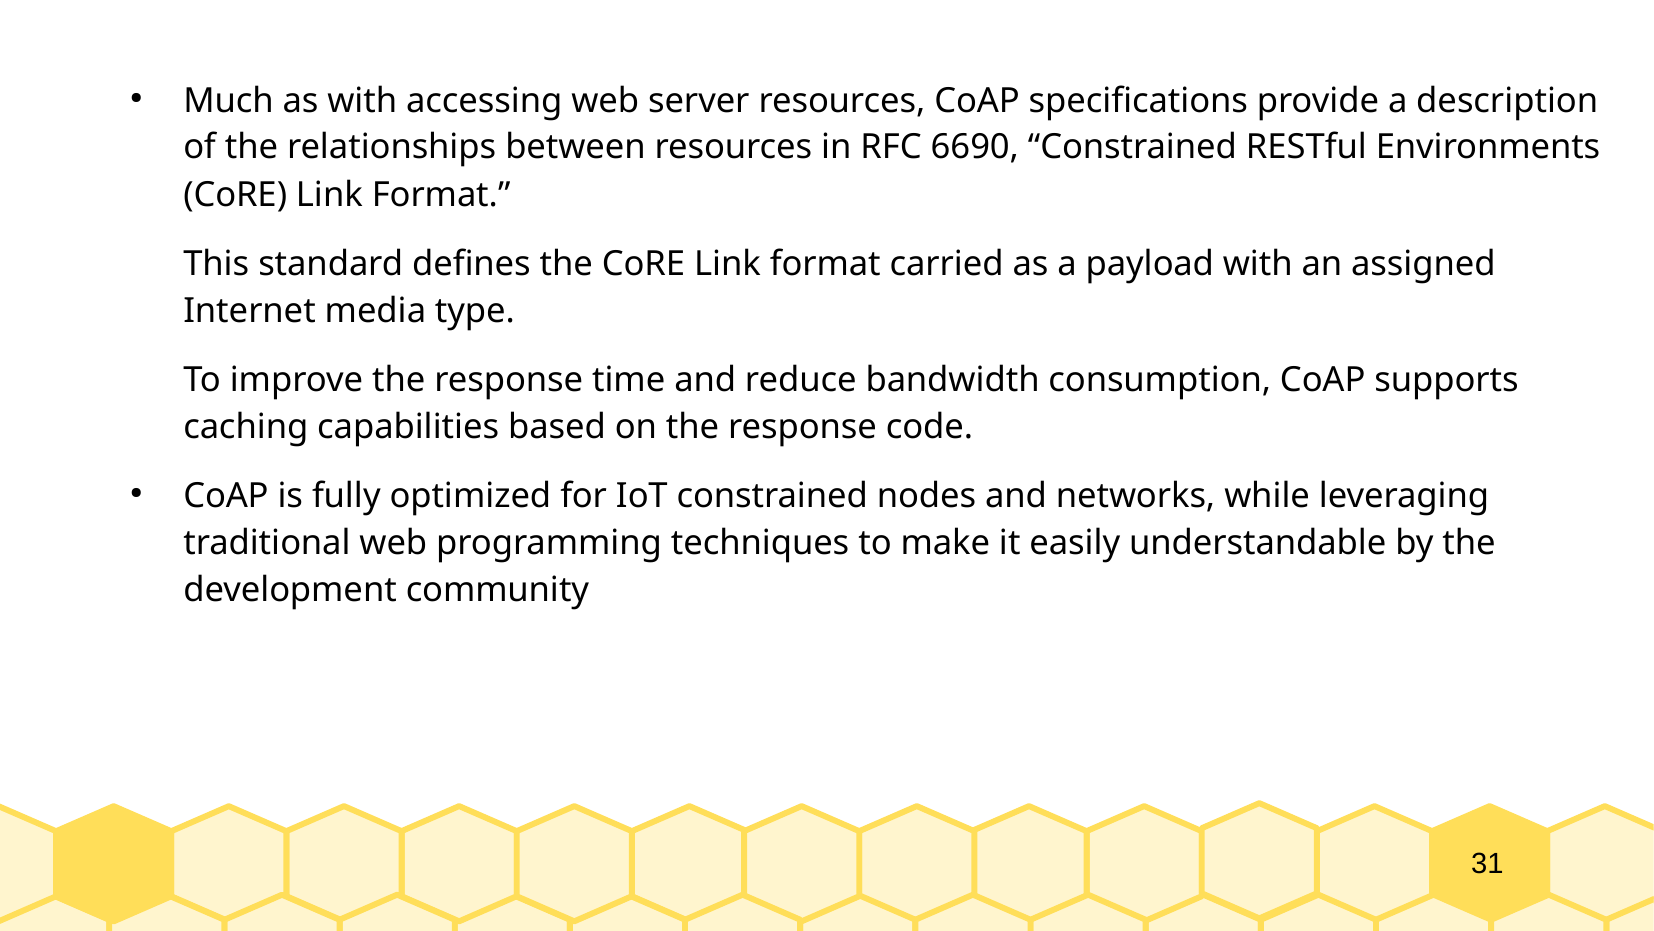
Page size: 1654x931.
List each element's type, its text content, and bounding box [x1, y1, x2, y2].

list Much as with accessing web server resources, CoAP specifications provide a description of the relationships between resources in RFC 6690, “Constrained RESTful Environments (CoRE) Link Format.” This standard defines the CoRE Link format carried as a payload with an assigned Internet media type. To improve the response time and reduce bandwidth consumption, CoAP supports caching capabilities based on the response code. CoAP is fully optimized for IoT constrained nodes and networks, while leveraging traditional web programming techniques to make it easily understandable by the development community [112, 75, 1601, 788]
